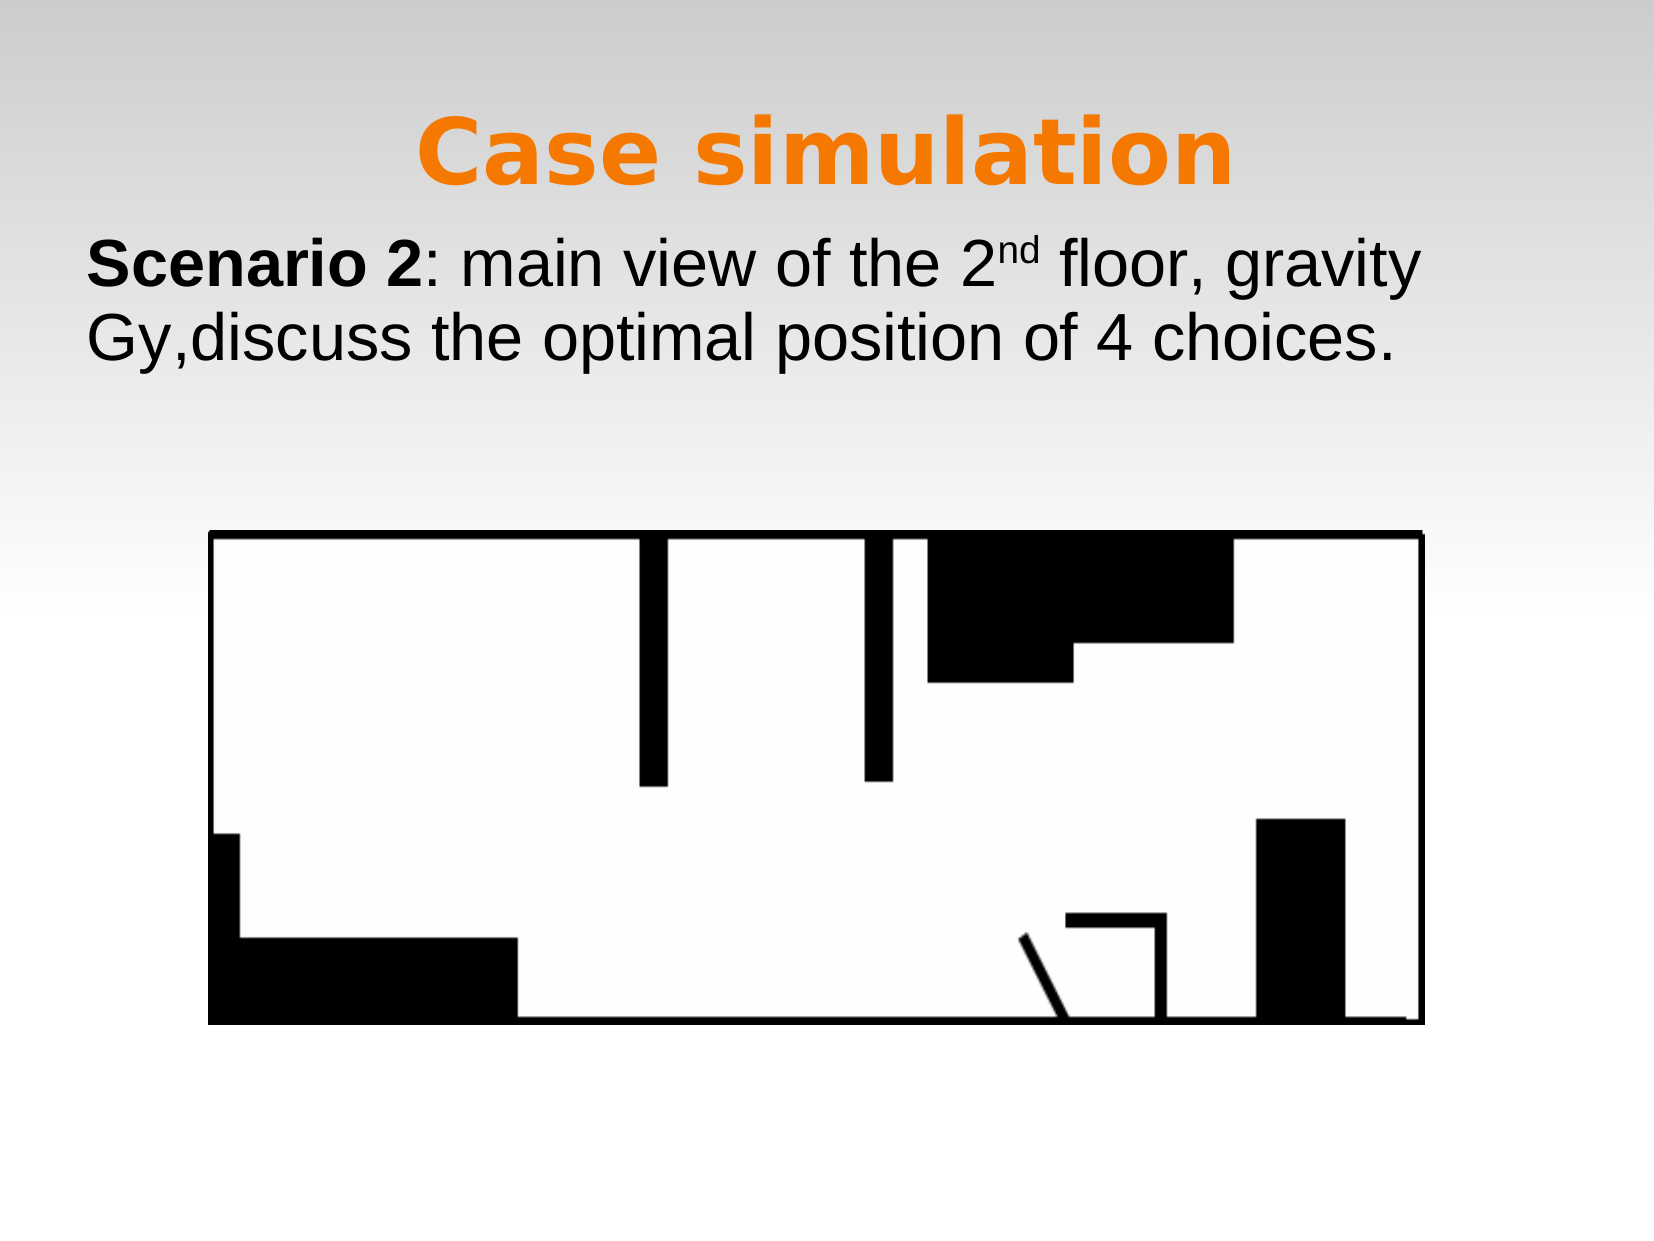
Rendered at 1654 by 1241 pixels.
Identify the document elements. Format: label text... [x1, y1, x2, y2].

picture [208, 530, 1426, 1025]
title Case simulation [82, 49, 1571, 257]
subtitle Scenario 2: main view of the 2nd floor, gravity Gy,discuss the optimal position of 4 choices. [86, 160, 1576, 964]
